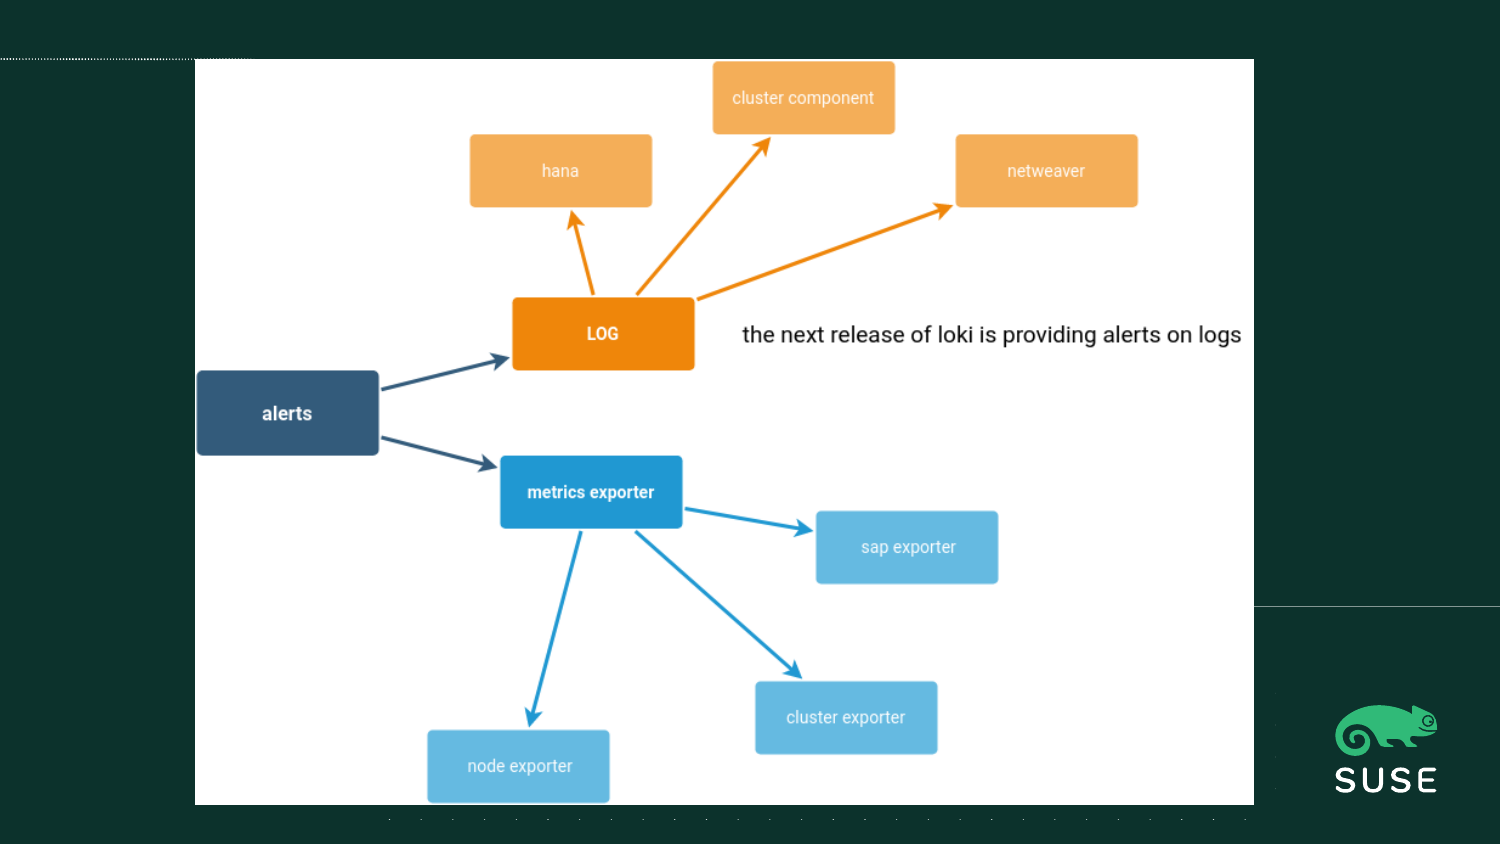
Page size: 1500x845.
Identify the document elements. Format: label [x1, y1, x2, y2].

picture [0, 58, 1500, 805]
